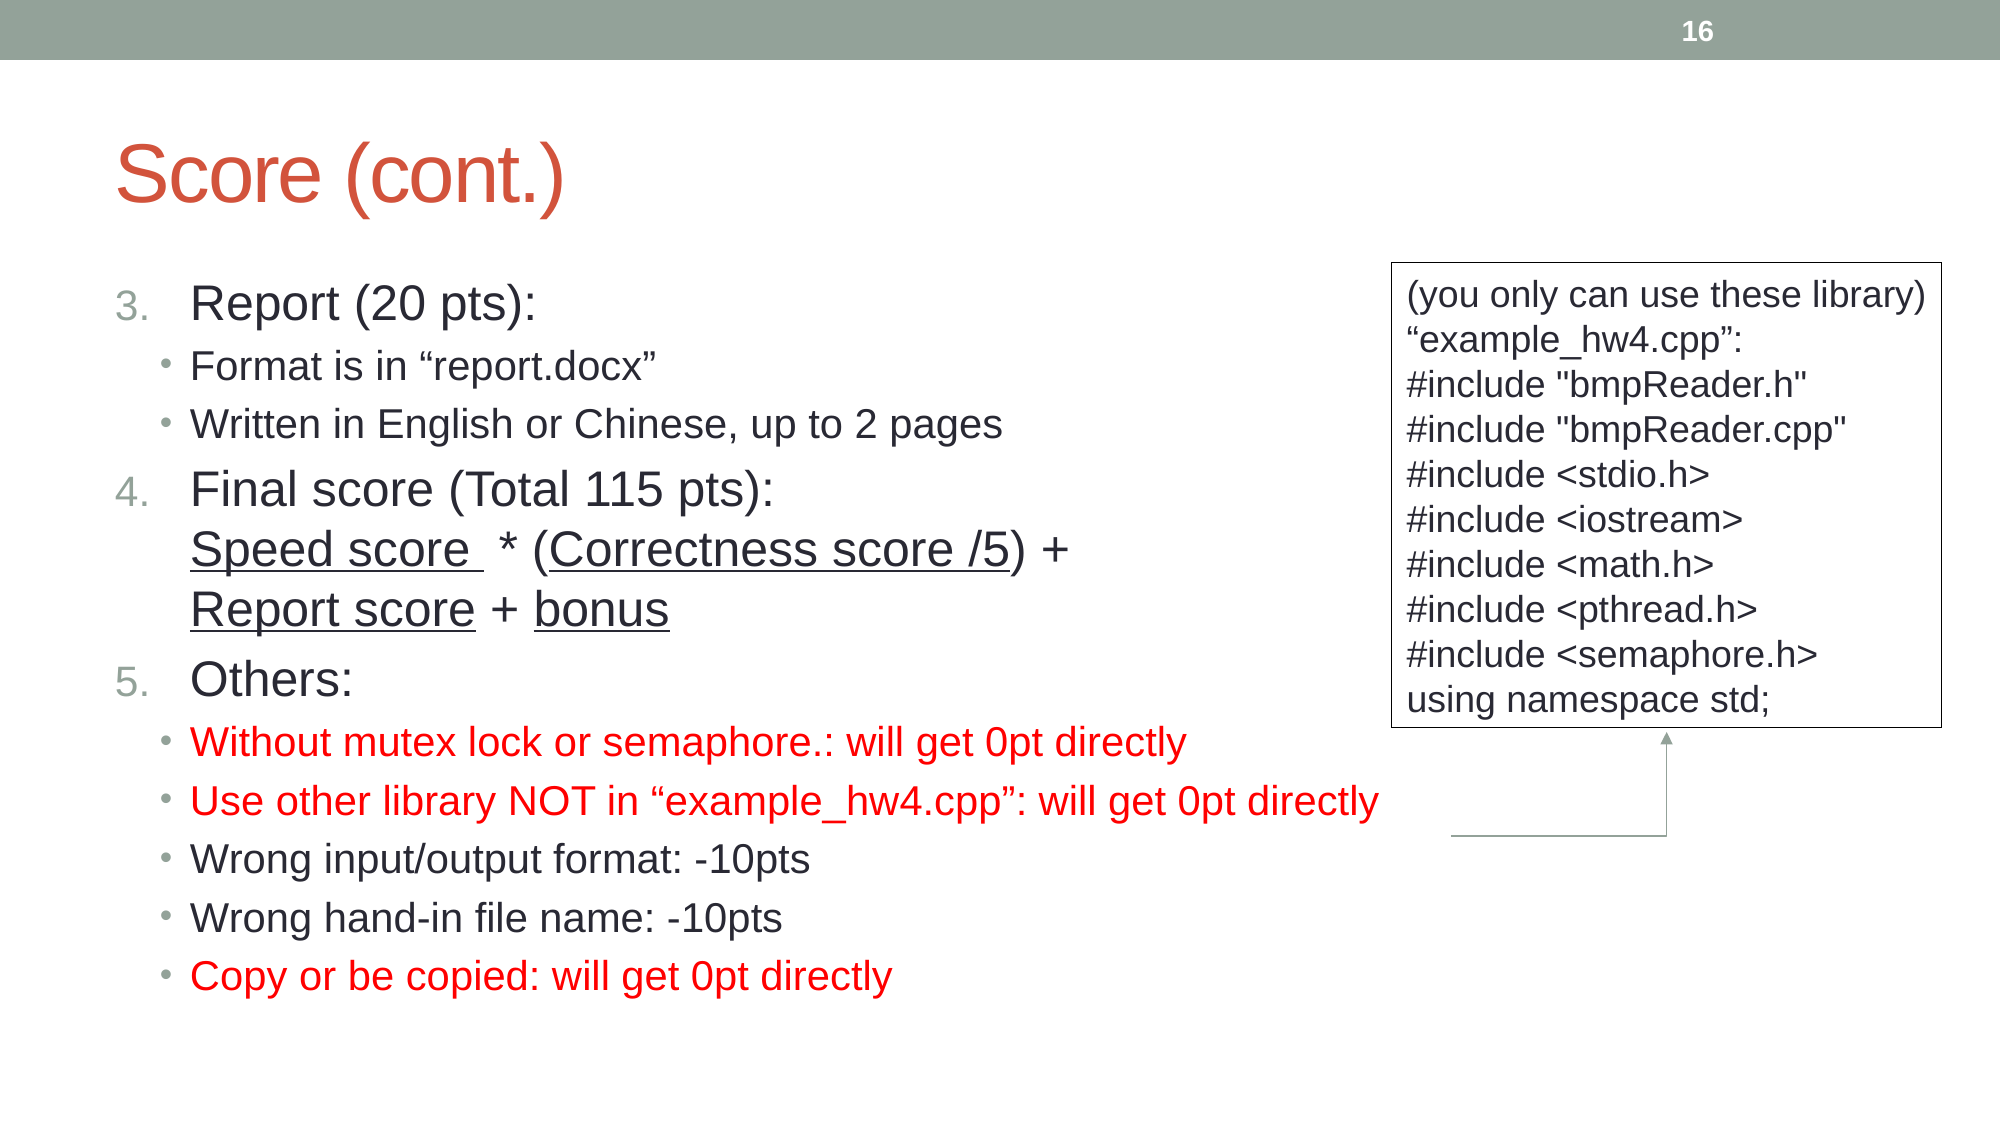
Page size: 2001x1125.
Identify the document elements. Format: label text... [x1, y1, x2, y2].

title Score (cont.) [99, 87, 1900, 250]
list Report (20 pts): Format is in “report.docx” Written in English or Chinese, up to 2 pages Final score (Total 115 pts): Speed score * (Correctness score /5) + Report score + bonus Others: Without mutex lock or semaphore.: will get 0pt directly Use other library NOT in “example_hw4.cpp”: will get 0pt directly Wrong input/output format: -10pts Wrong hand-in file name: -10pts Copy or be copied: will get 0pt directly [99, 262, 1900, 1099]
text_box (you only can use these library) “example_hw4.cpp”: #include "bmpReader.h" #include "bmpReader.cpp" #include <stdio.h> #include <iostream> #include <math.h> #include <pthread.h> #include <semaphore.h> using namespace std; [1391, 262, 1942, 728]
slide_number <number> [1666, 3, 1900, 57]
